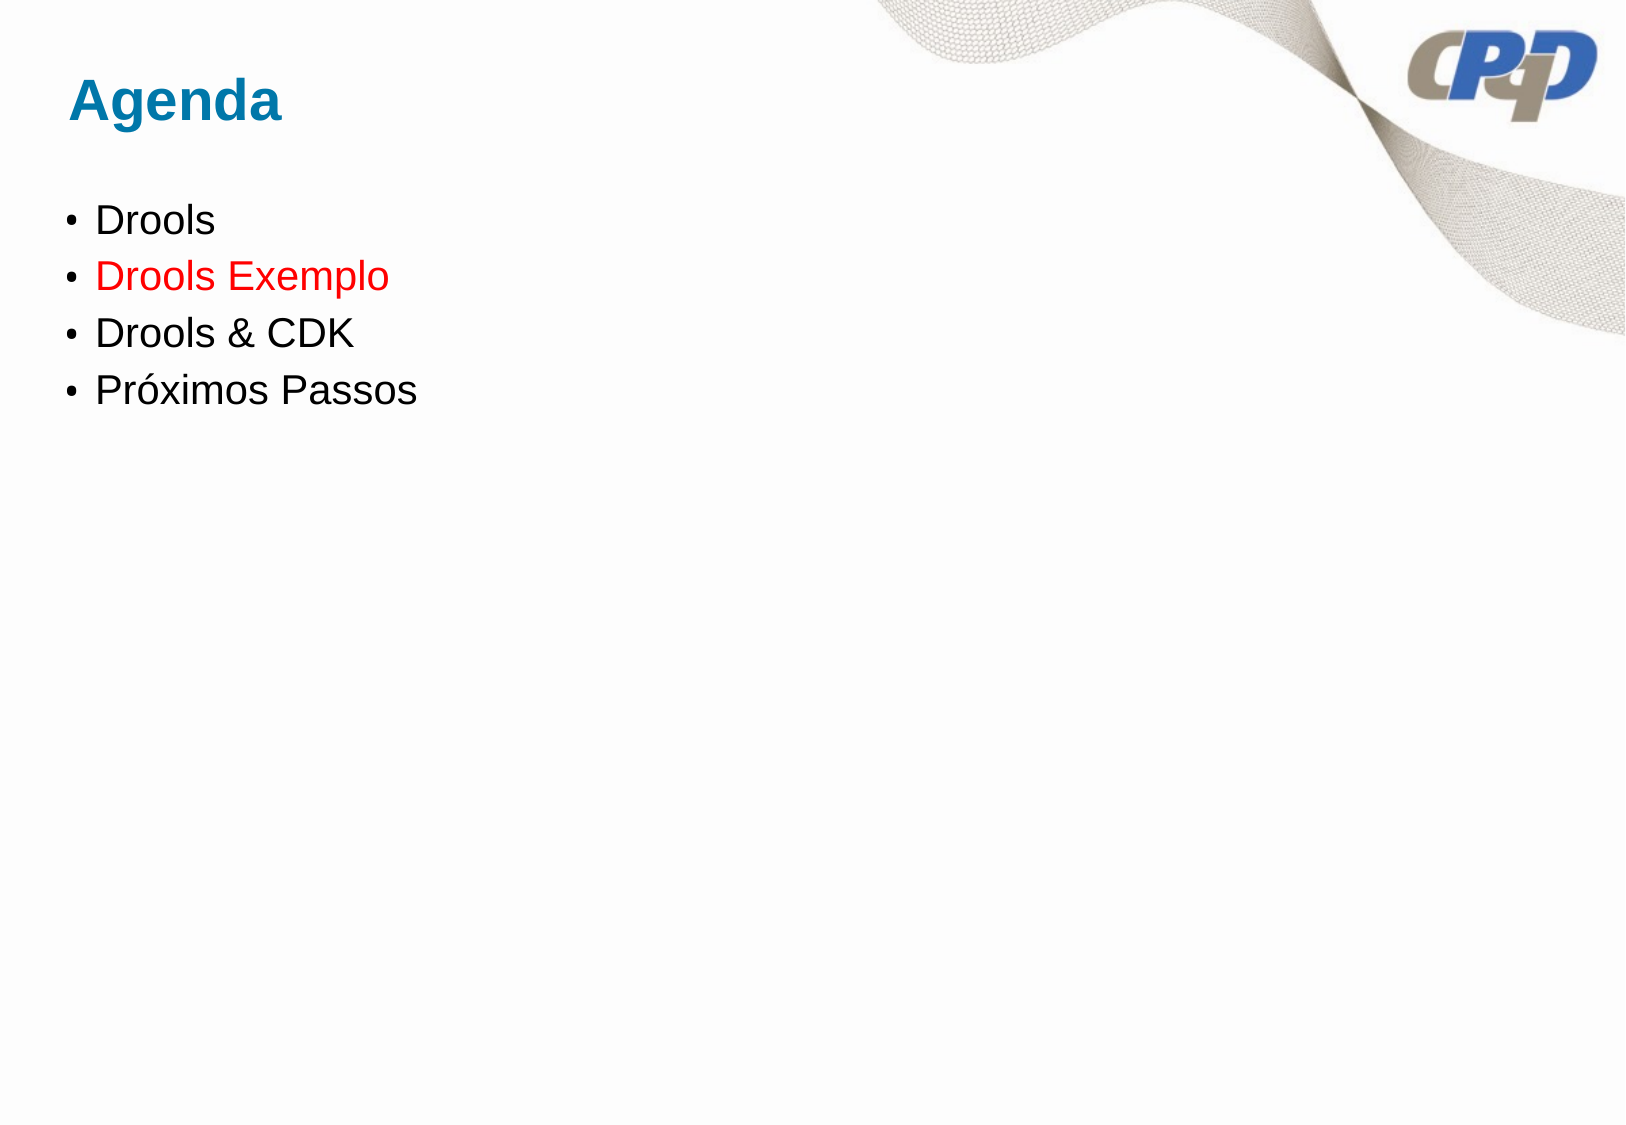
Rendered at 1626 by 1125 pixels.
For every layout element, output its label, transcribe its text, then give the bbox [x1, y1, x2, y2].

list Drools Drools Exemplo Drools & CDK Próximos Passos [63, 196, 1544, 991]
title Agenda [68, 57, 1288, 143]
picture [0, 0, 1626, 1125]
